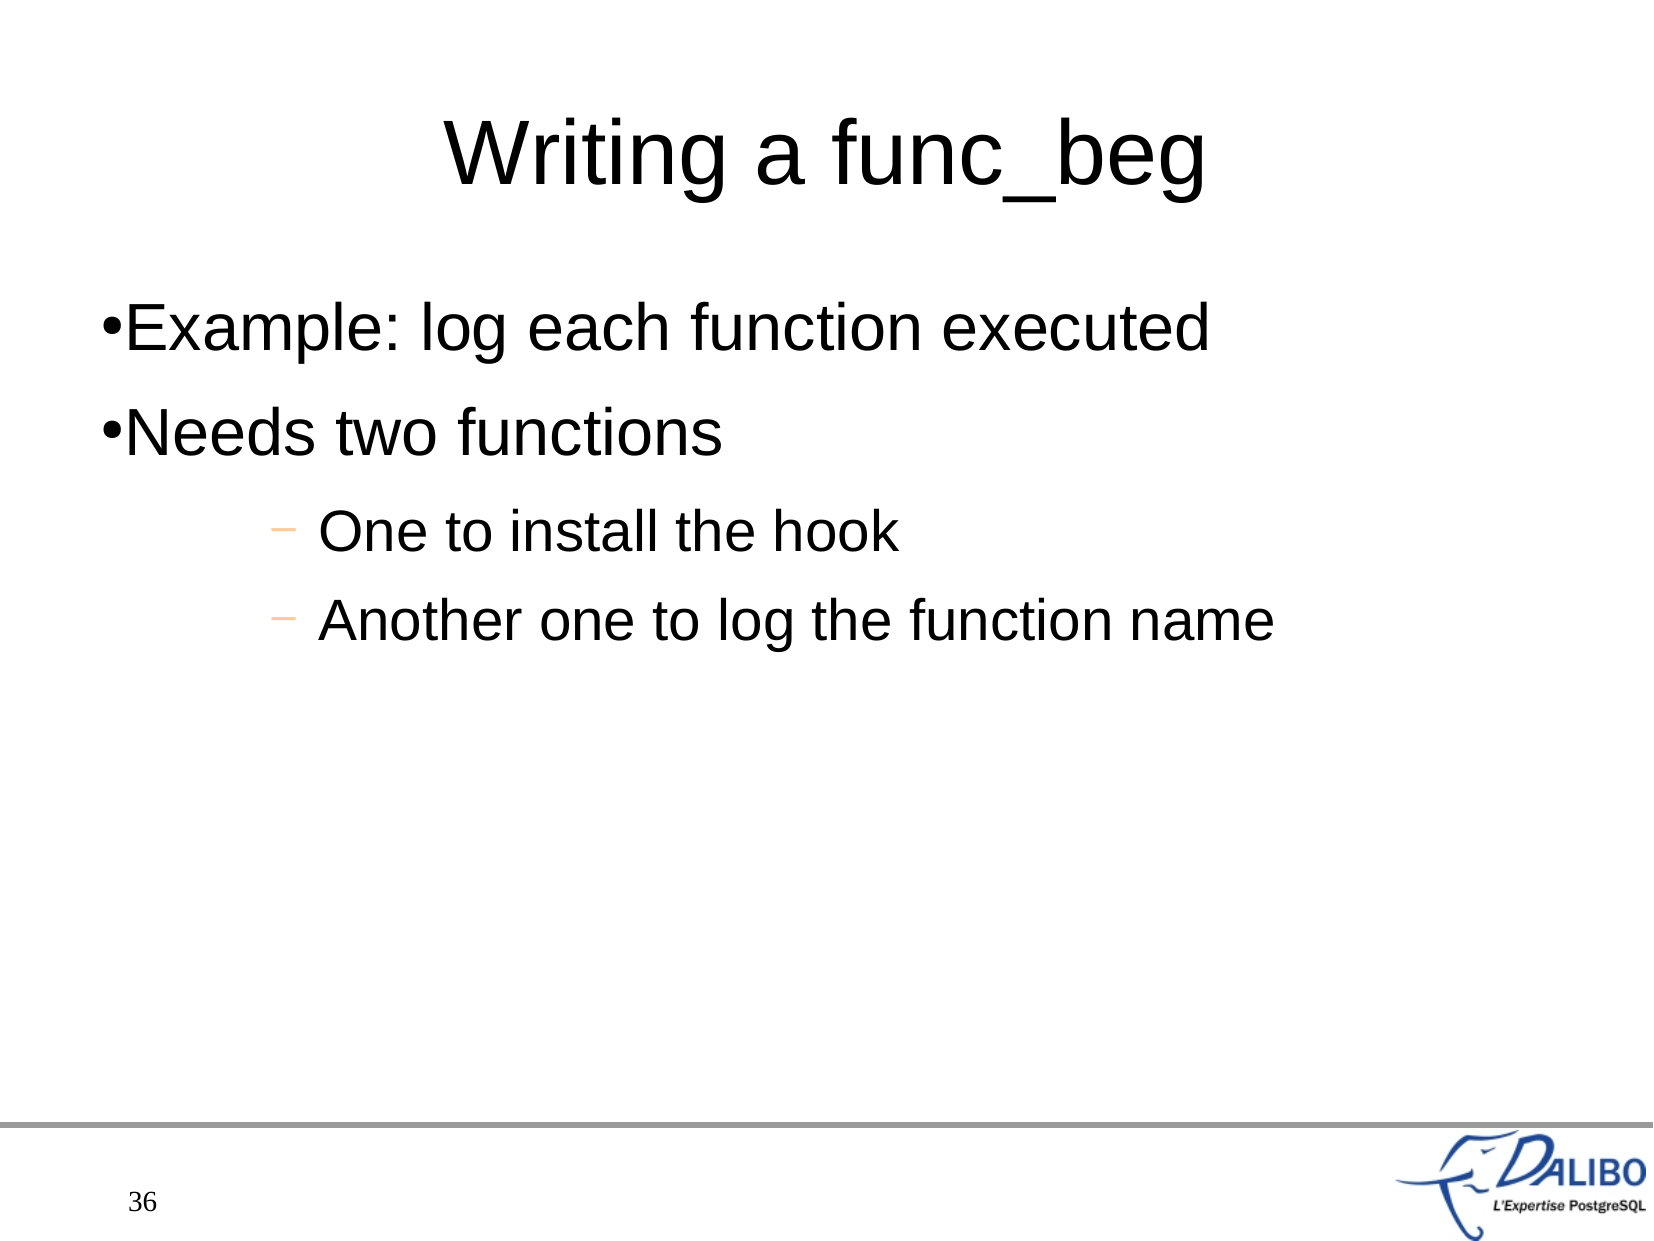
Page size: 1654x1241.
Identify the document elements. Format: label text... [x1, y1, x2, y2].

picture [1395, 1130, 1646, 1241]
title Writing a func_beg [82, 49, 1571, 257]
list Example: log each function executed Needs two functions One to install the hook Another one to log the function name [82, 290, 1571, 1109]
